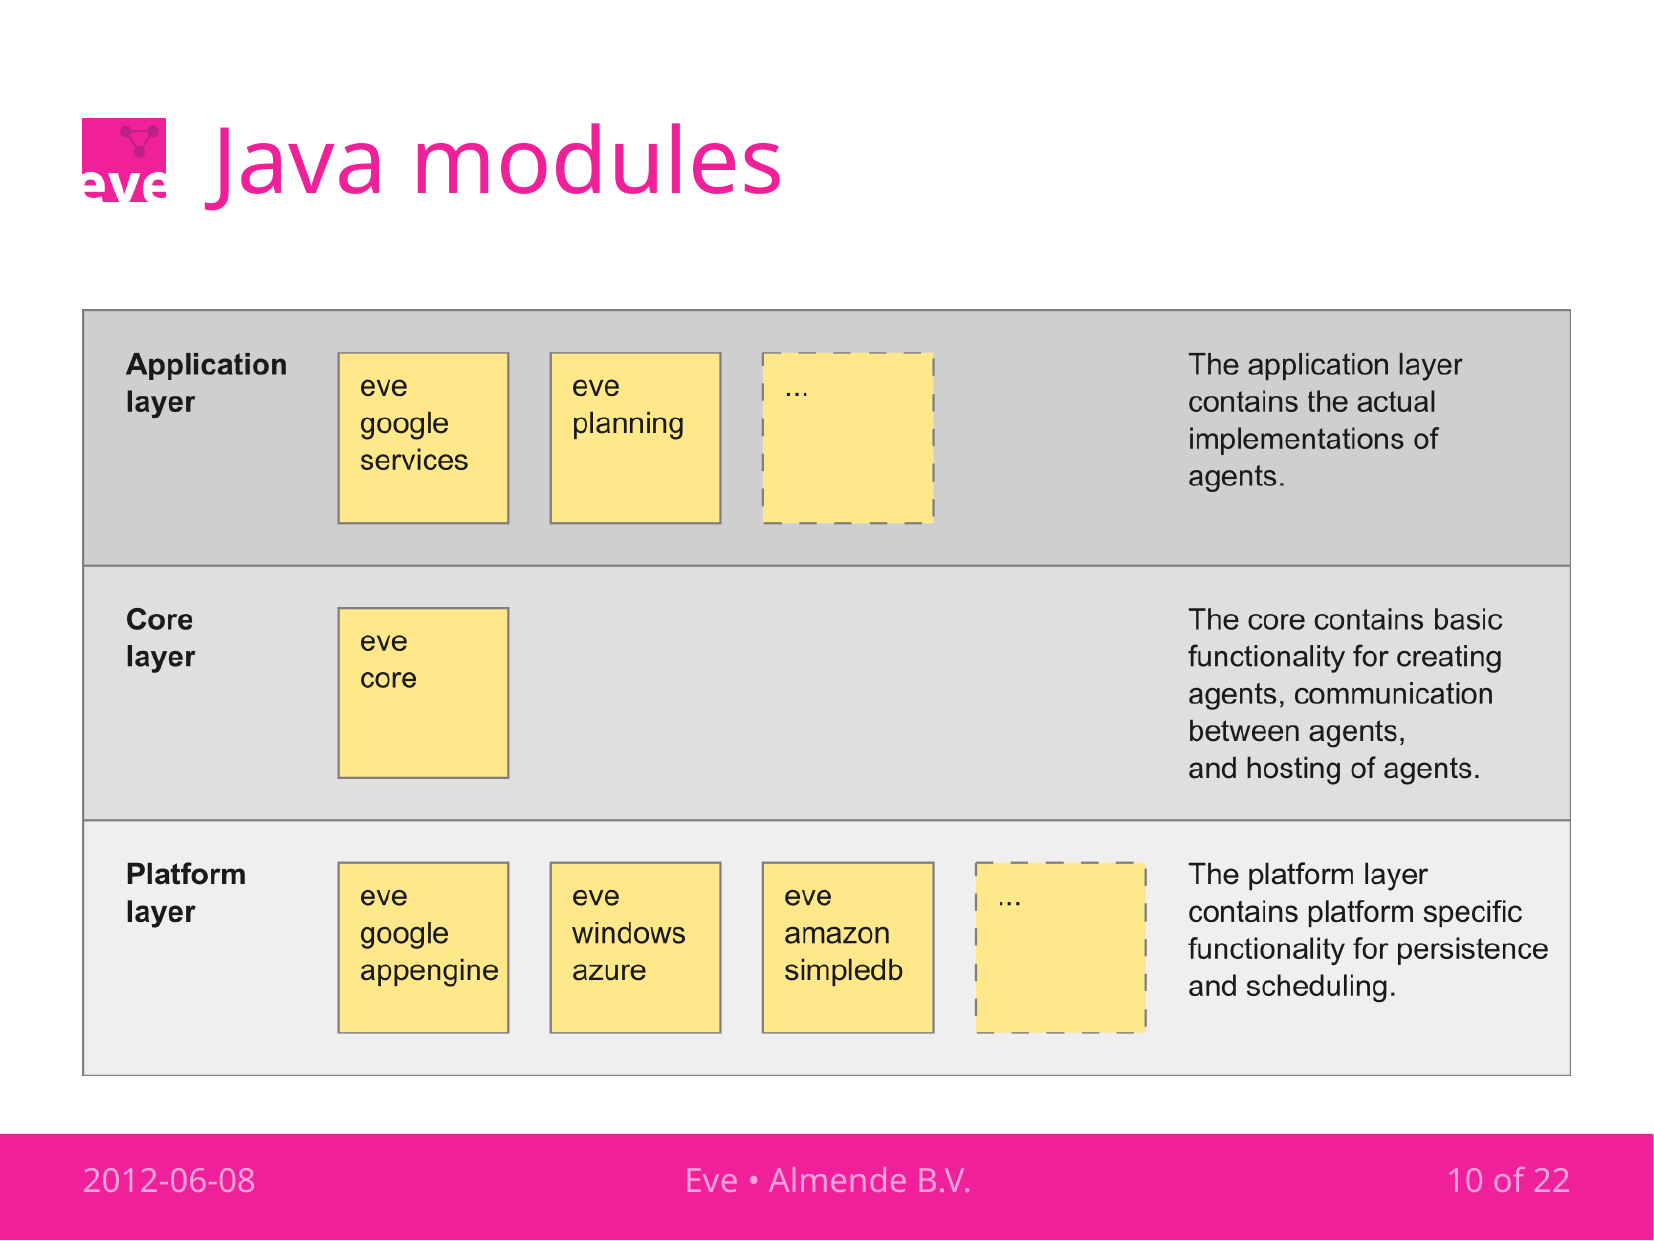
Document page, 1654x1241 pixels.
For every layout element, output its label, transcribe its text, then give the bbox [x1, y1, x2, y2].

title Java modules [212, 102, 1571, 215]
picture [82, 309, 1571, 1076]
picture [82, 118, 166, 202]
